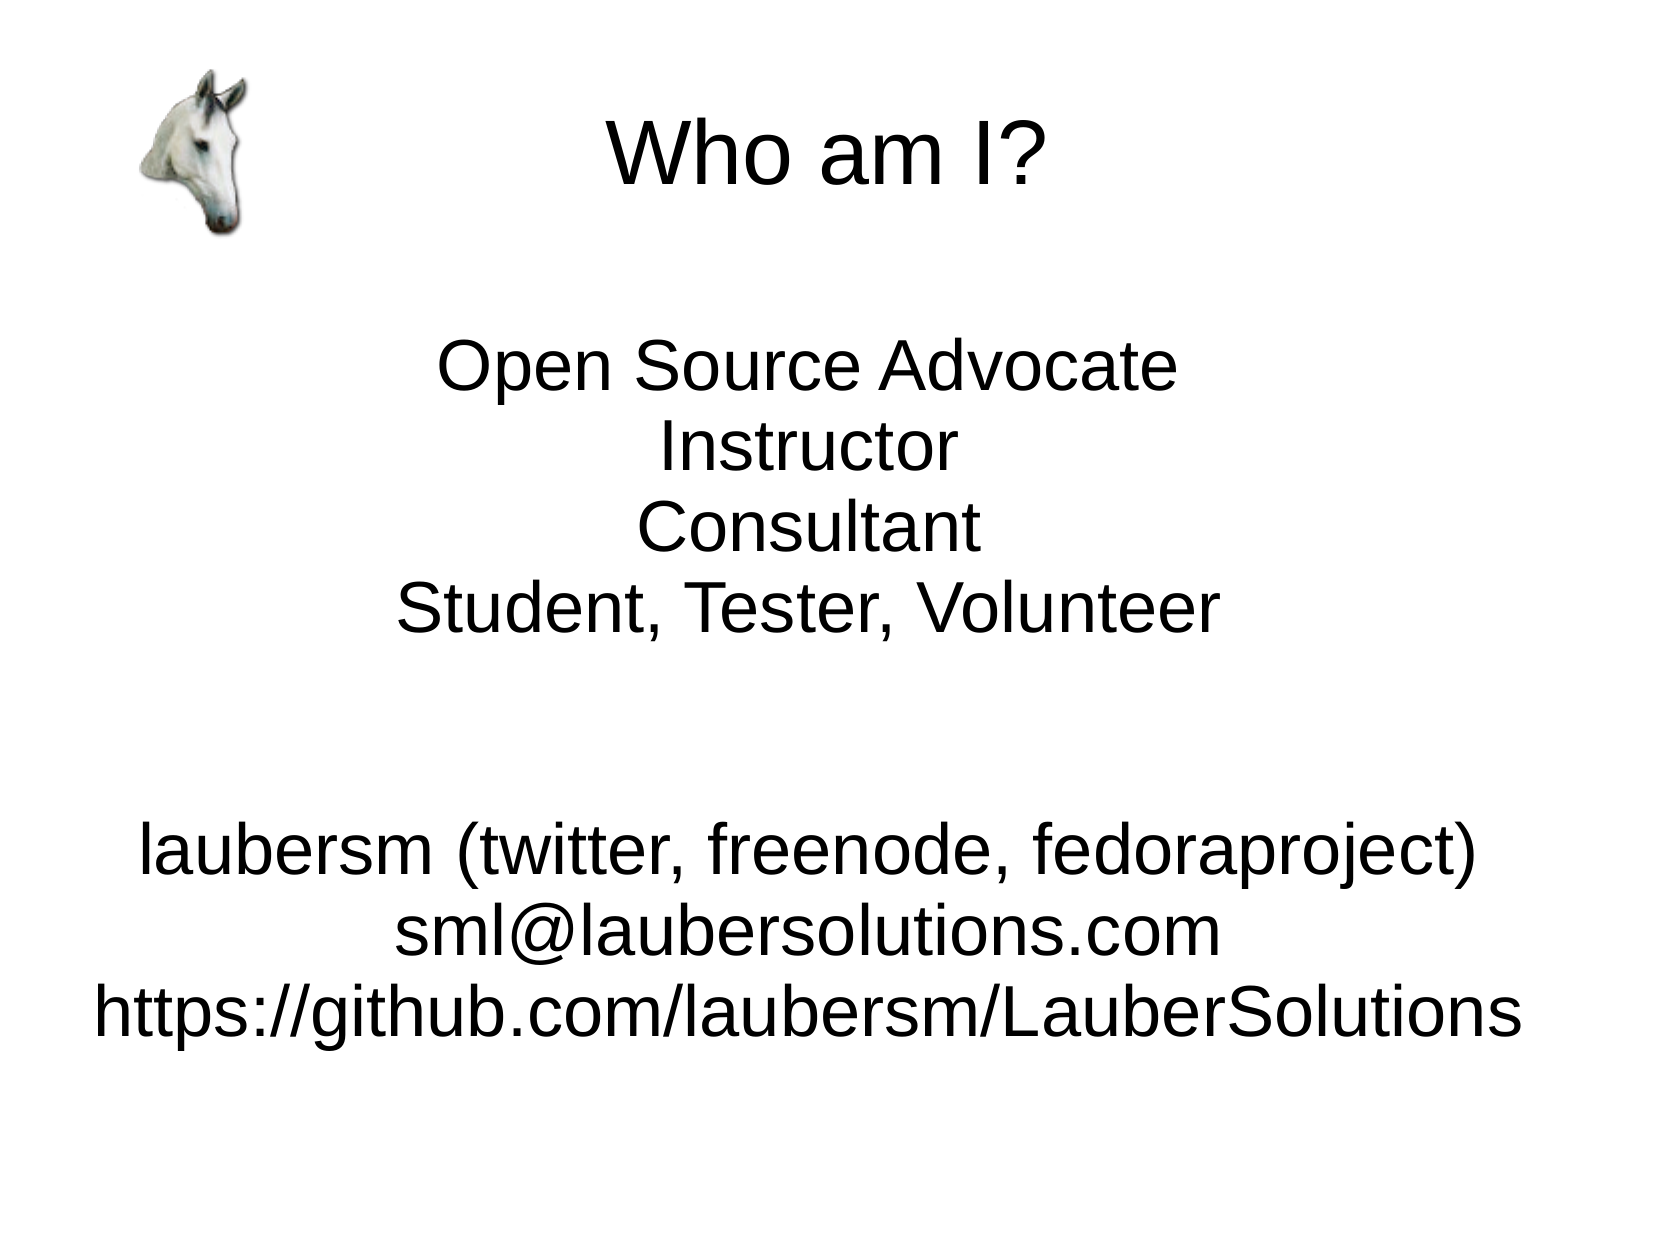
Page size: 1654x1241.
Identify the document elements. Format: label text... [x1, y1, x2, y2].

picture [108, 64, 300, 257]
title Who am I? [82, 49, 1571, 257]
subtitle Open Source Advocate Instructor Consultant Student, Tester, Volunteer laubersm (twitter, freenode, fedoraproject) sml@laubersolutions.com https://github.com/laubersm/LauberSolutions [72, 243, 1546, 1213]
